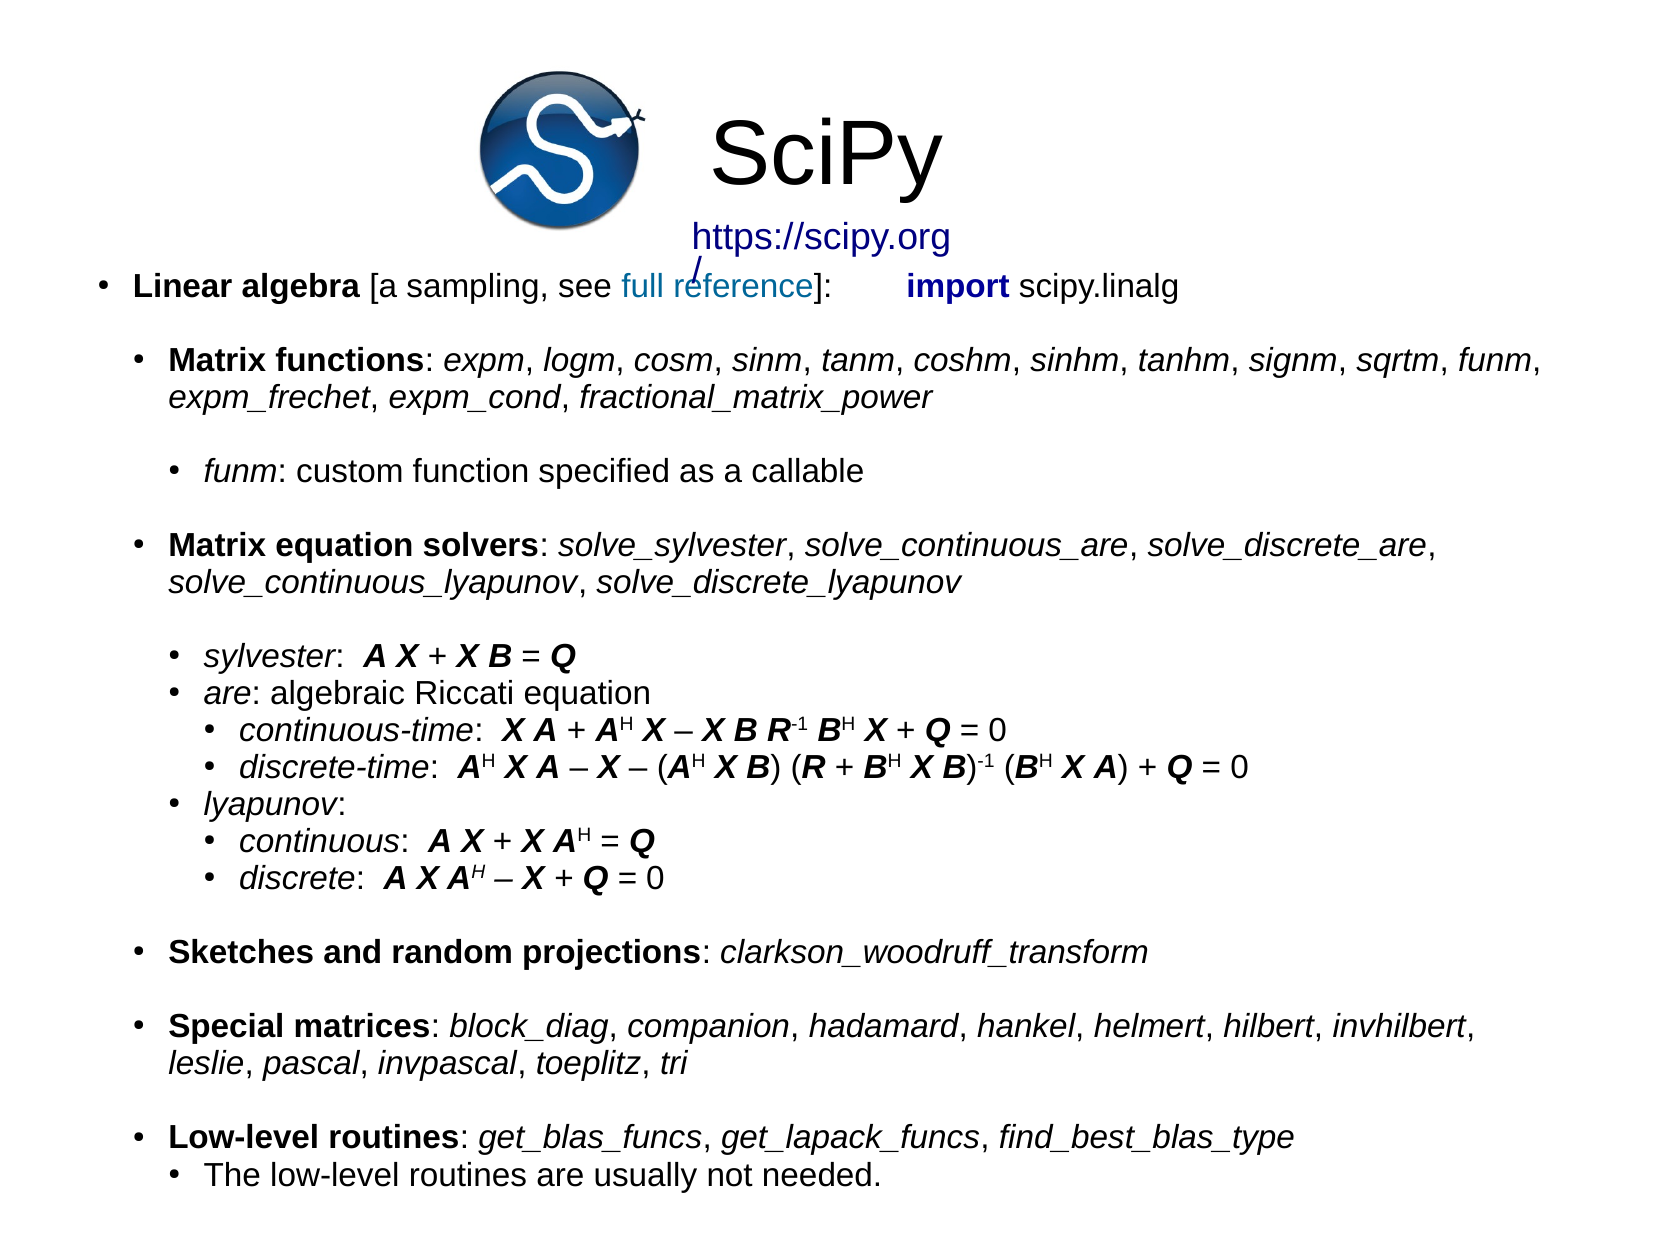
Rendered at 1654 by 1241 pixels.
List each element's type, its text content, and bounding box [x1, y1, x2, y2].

title SciPy [82, 49, 1571, 257]
text_box https://scipy.org/ [676, 207, 977, 265]
text_box Linear algebra [a sampling, see full reference]: import scipy.linalg Matrix functions: expm, logm, cosm, sinm, tanm, coshm, sinhm, tanhm, signm, sqrtm, funm, expm_frechet, expm_cond, fractional_matrix_power funm: custom function specified as a callable Matrix equation solvers: solve_sylvester, solve_continuous_are, solve_discrete_are, solve_continuous_lyapunov, solve_discrete_lyapunov sylvester: A X + X B = Q are: algebraic Riccati equation continuous-time: X A + AH X – X B R-1 BH X + Q = 0 discrete-time: AH X A – X – (AH X B) (R + BH X B)-1 (BH X A) + Q = 0 lyapunov: continuous: A X + X AH = Q discrete: A X AH – X + Q = 0 Sketches and random projections: clarkson_woodruff_transform Special matrices: block_diag, companion, hadamard, hankel, helmert, hilbert, invhilbert, leslie, pascal, invpascal, toeplitz, tri Low-level routines: get_blas_funcs, get_lapack_funcs, find_best_blas_type The low-level routines are usually not needed. [82, 222, 1561, 1218]
